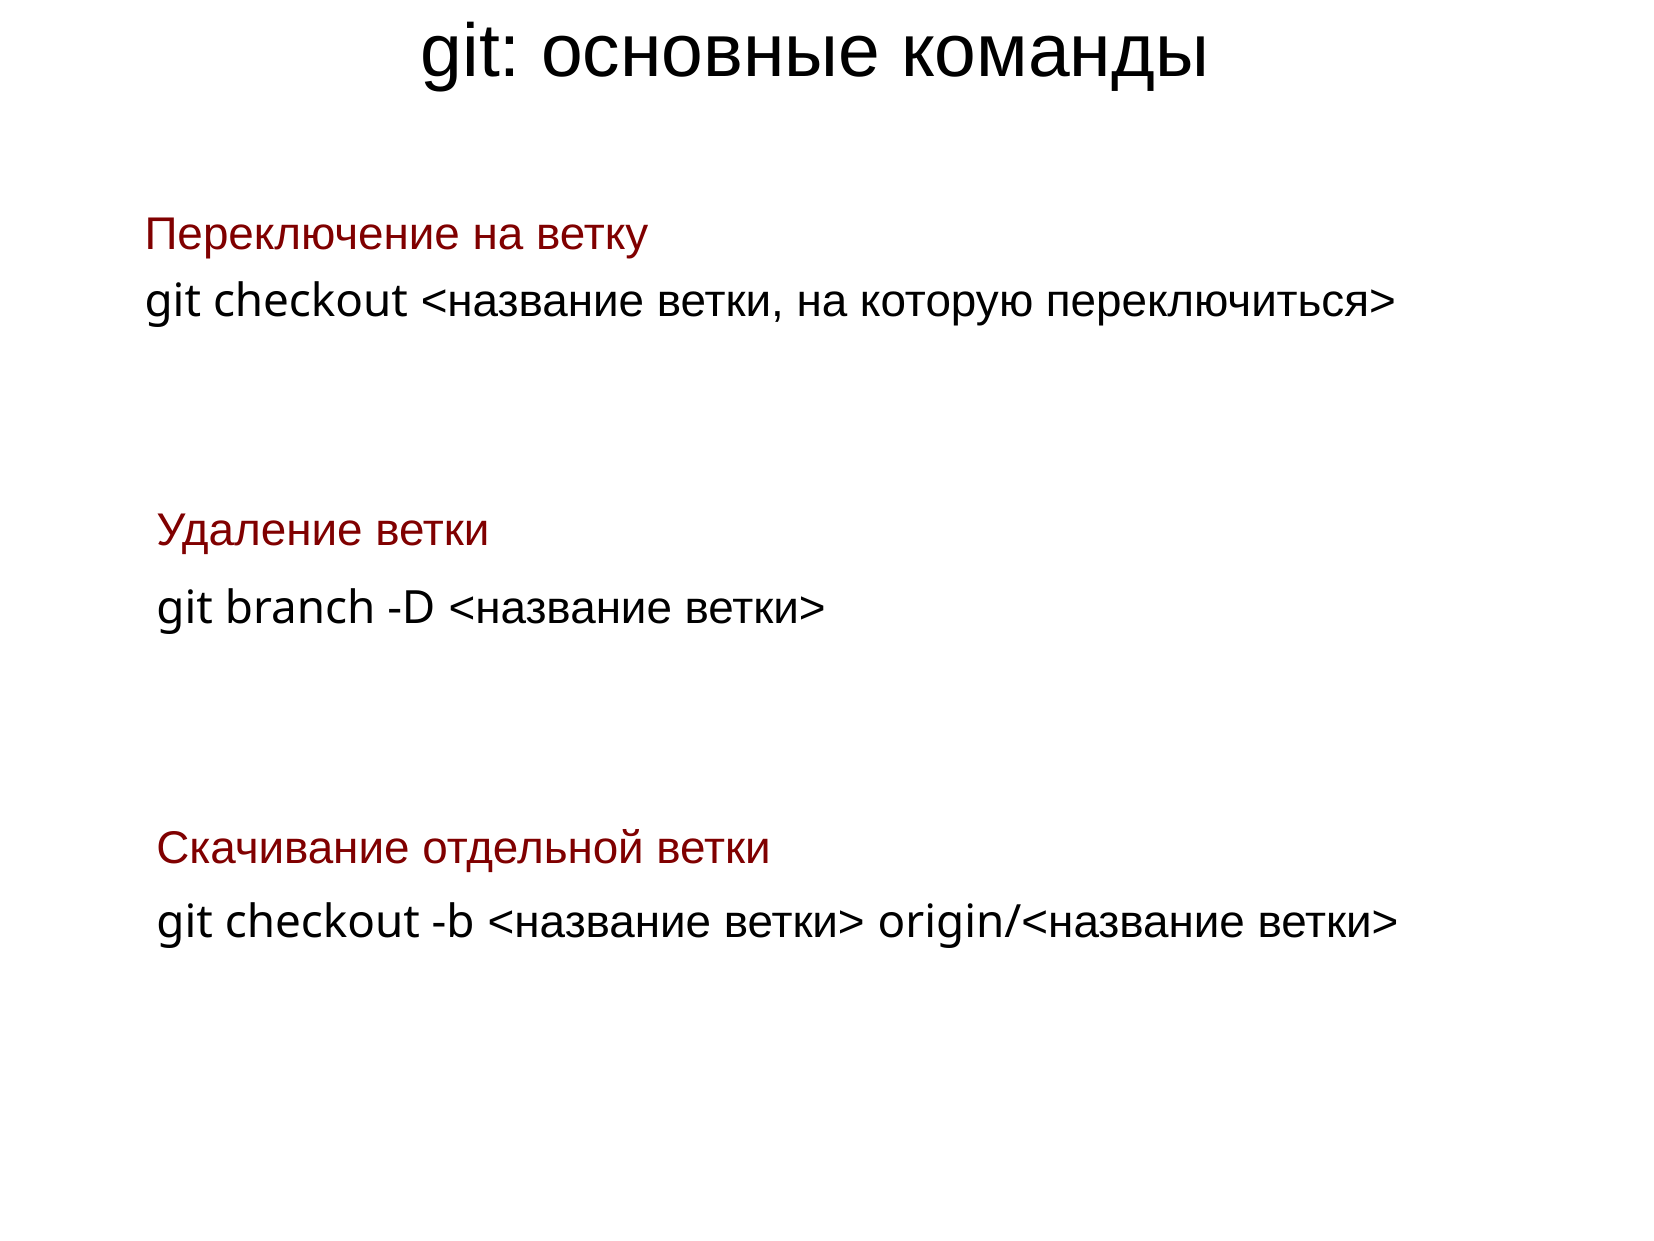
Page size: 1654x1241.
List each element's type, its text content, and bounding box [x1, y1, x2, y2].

text_box git checkout <название ветки, на которую переключиться> [129, 259, 1524, 384]
text_box Удаление ветки [141, 496, 922, 563]
text_box git checkout -b <название ветки> origin/<название ветки> [141, 881, 1524, 1011]
text_box git branch -D <название ветки> [141, 566, 1312, 691]
text_box Скачивание отдельной ветки [141, 814, 1193, 881]
text_box Переключение на ветку [129, 200, 1453, 259]
title git: основные команды [70, 0, 1560, 154]
